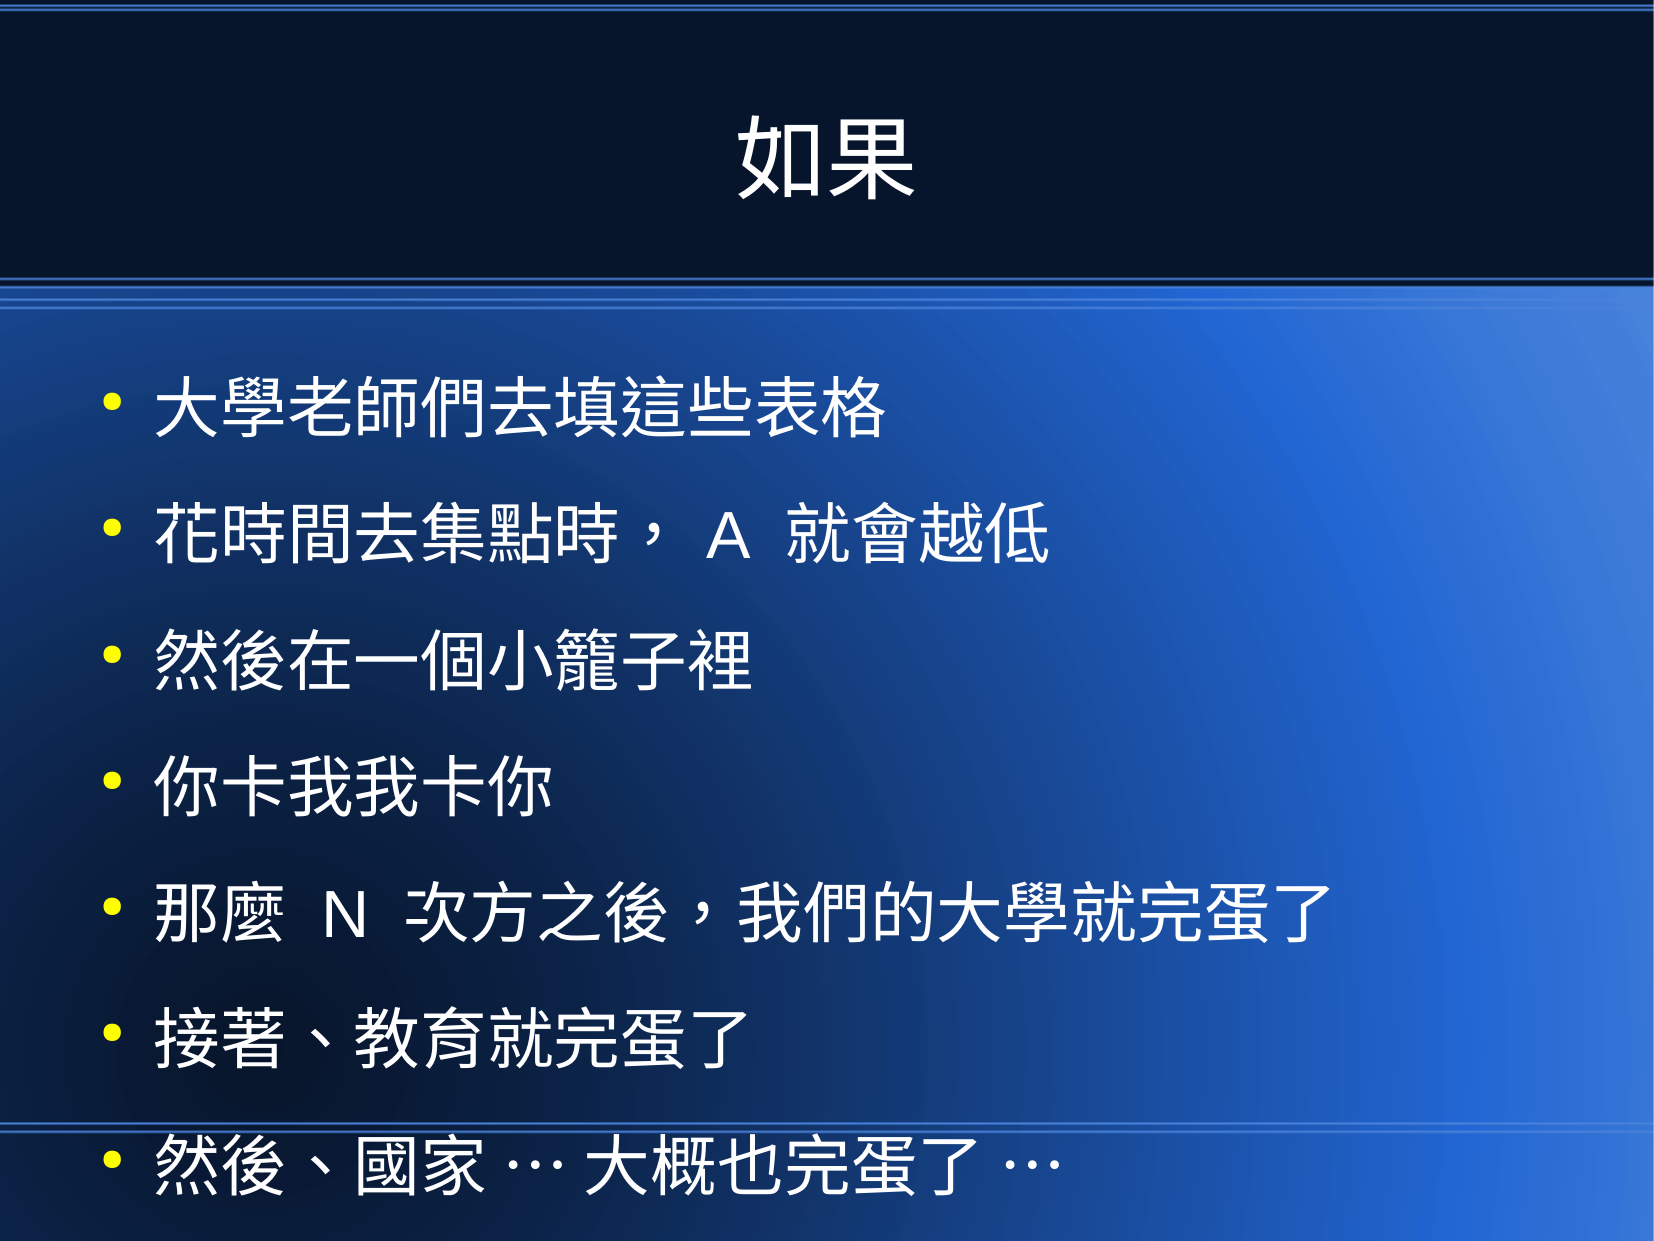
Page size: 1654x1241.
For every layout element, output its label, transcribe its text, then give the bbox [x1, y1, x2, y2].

list 大學老師們去填這些表格 花時間去集點時，A 就會越低 然後在一個小籠子裡 你卡我我卡你 那麼 N 次方之後，我們的大學就完蛋了 接著、教育就完蛋了 然後、國家 … 大概也完蛋了 … [82, 355, 1571, 1075]
title 如果 [82, 49, 1571, 257]
picture [0, 0, 1654, 1241]
